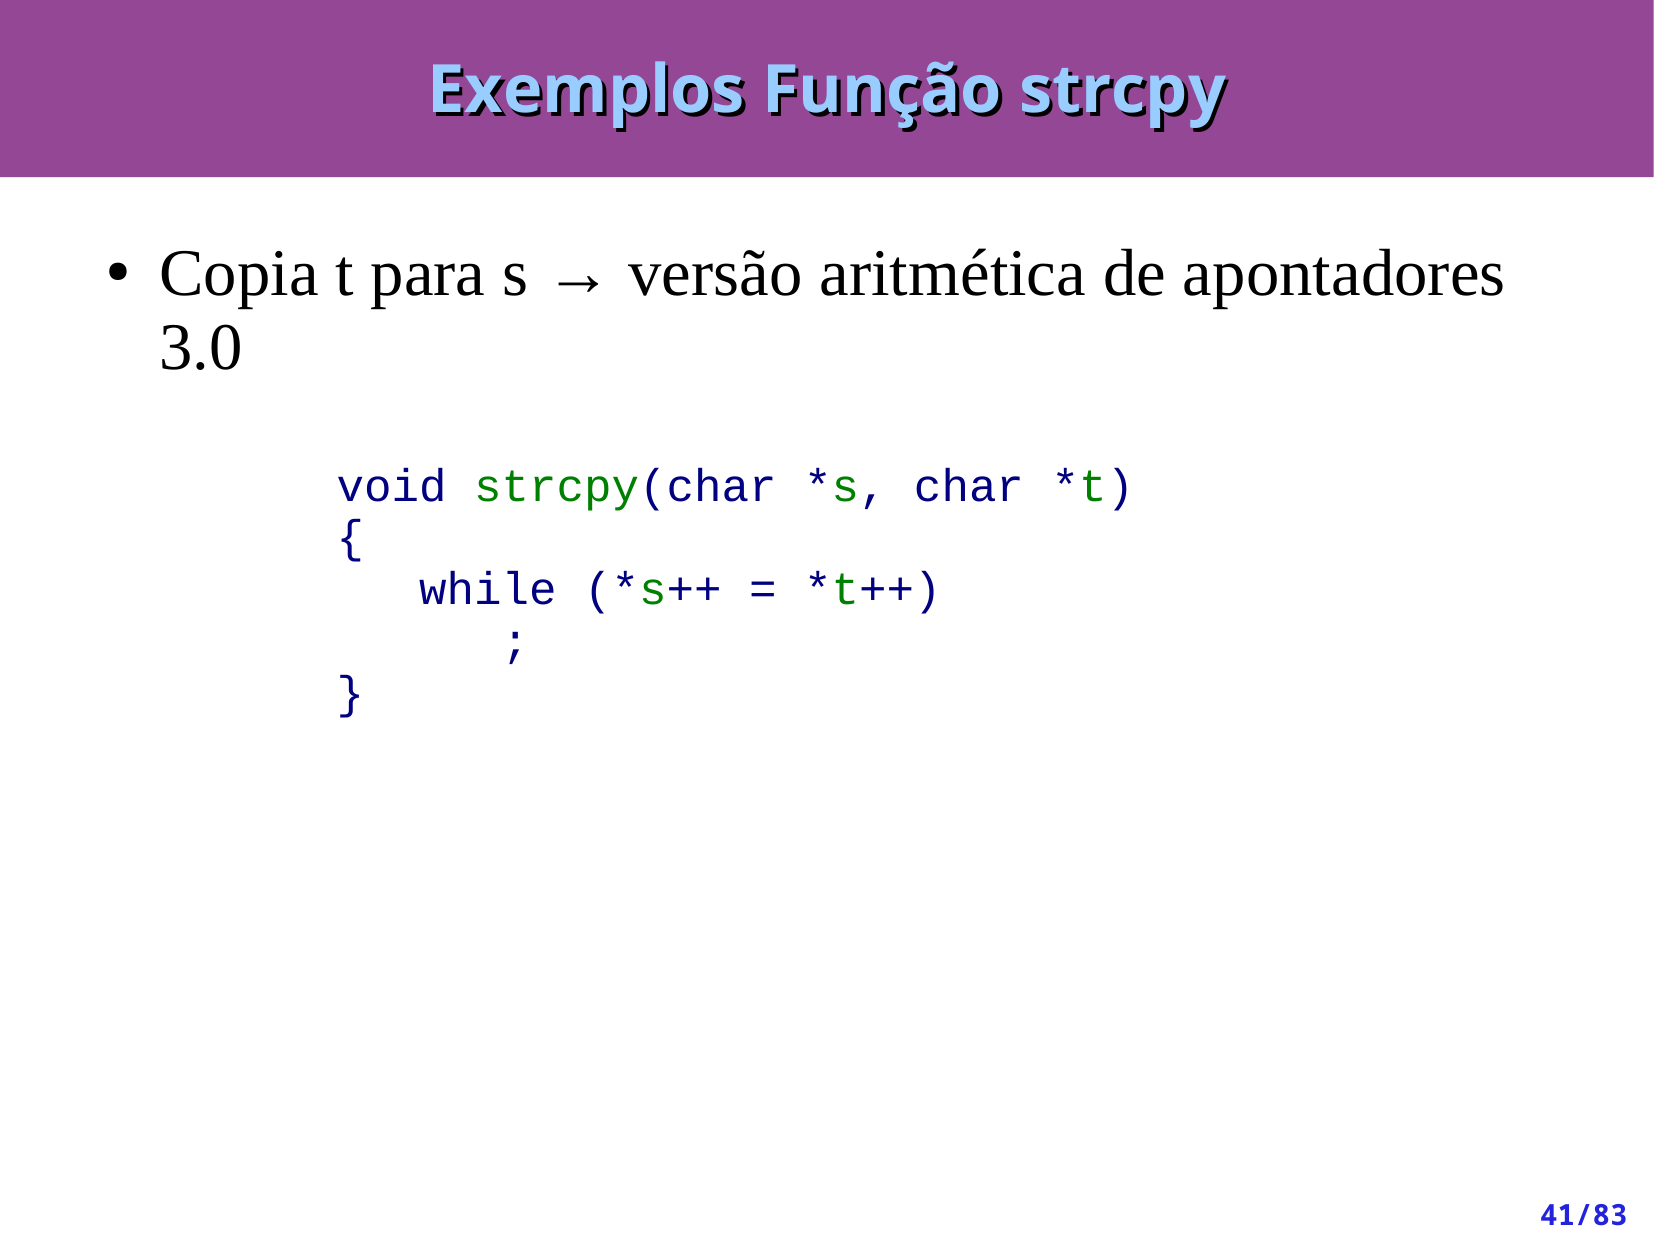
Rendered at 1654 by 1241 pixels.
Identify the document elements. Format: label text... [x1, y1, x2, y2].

list Copia t para s → versão aritmética de apontadores 3.0 [88, 236, 1577, 1055]
text_box void strcpy(char *s, char *t) { while (*s++ = *t++) ; } [321, 455, 1332, 1034]
title Exemplos Função strcpy [82, 0, 1571, 176]
